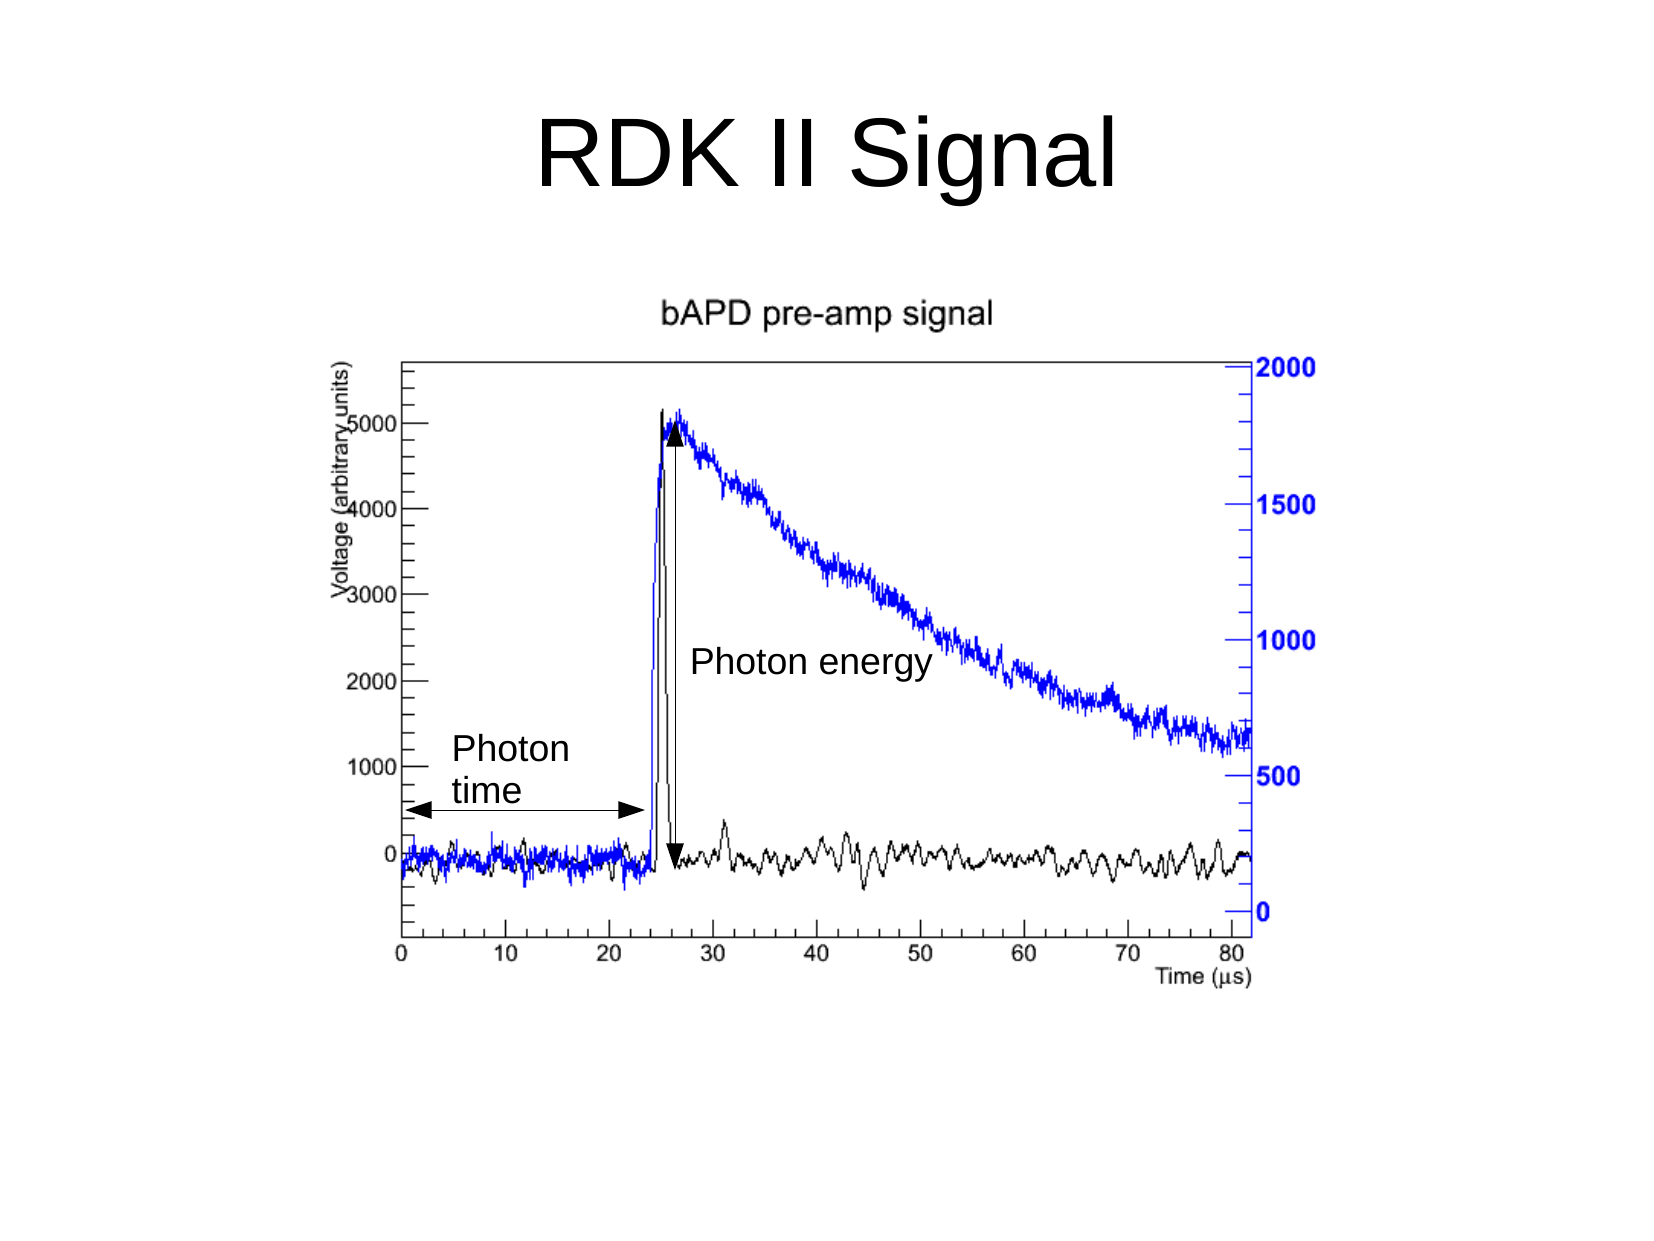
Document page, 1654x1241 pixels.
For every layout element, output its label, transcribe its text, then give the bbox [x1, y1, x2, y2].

text_box Photon energy [676, 633, 948, 691]
picture [296, 290, 1358, 1010]
title RDK II Signal [82, 49, 1571, 257]
text_box Photon time [436, 720, 586, 819]
